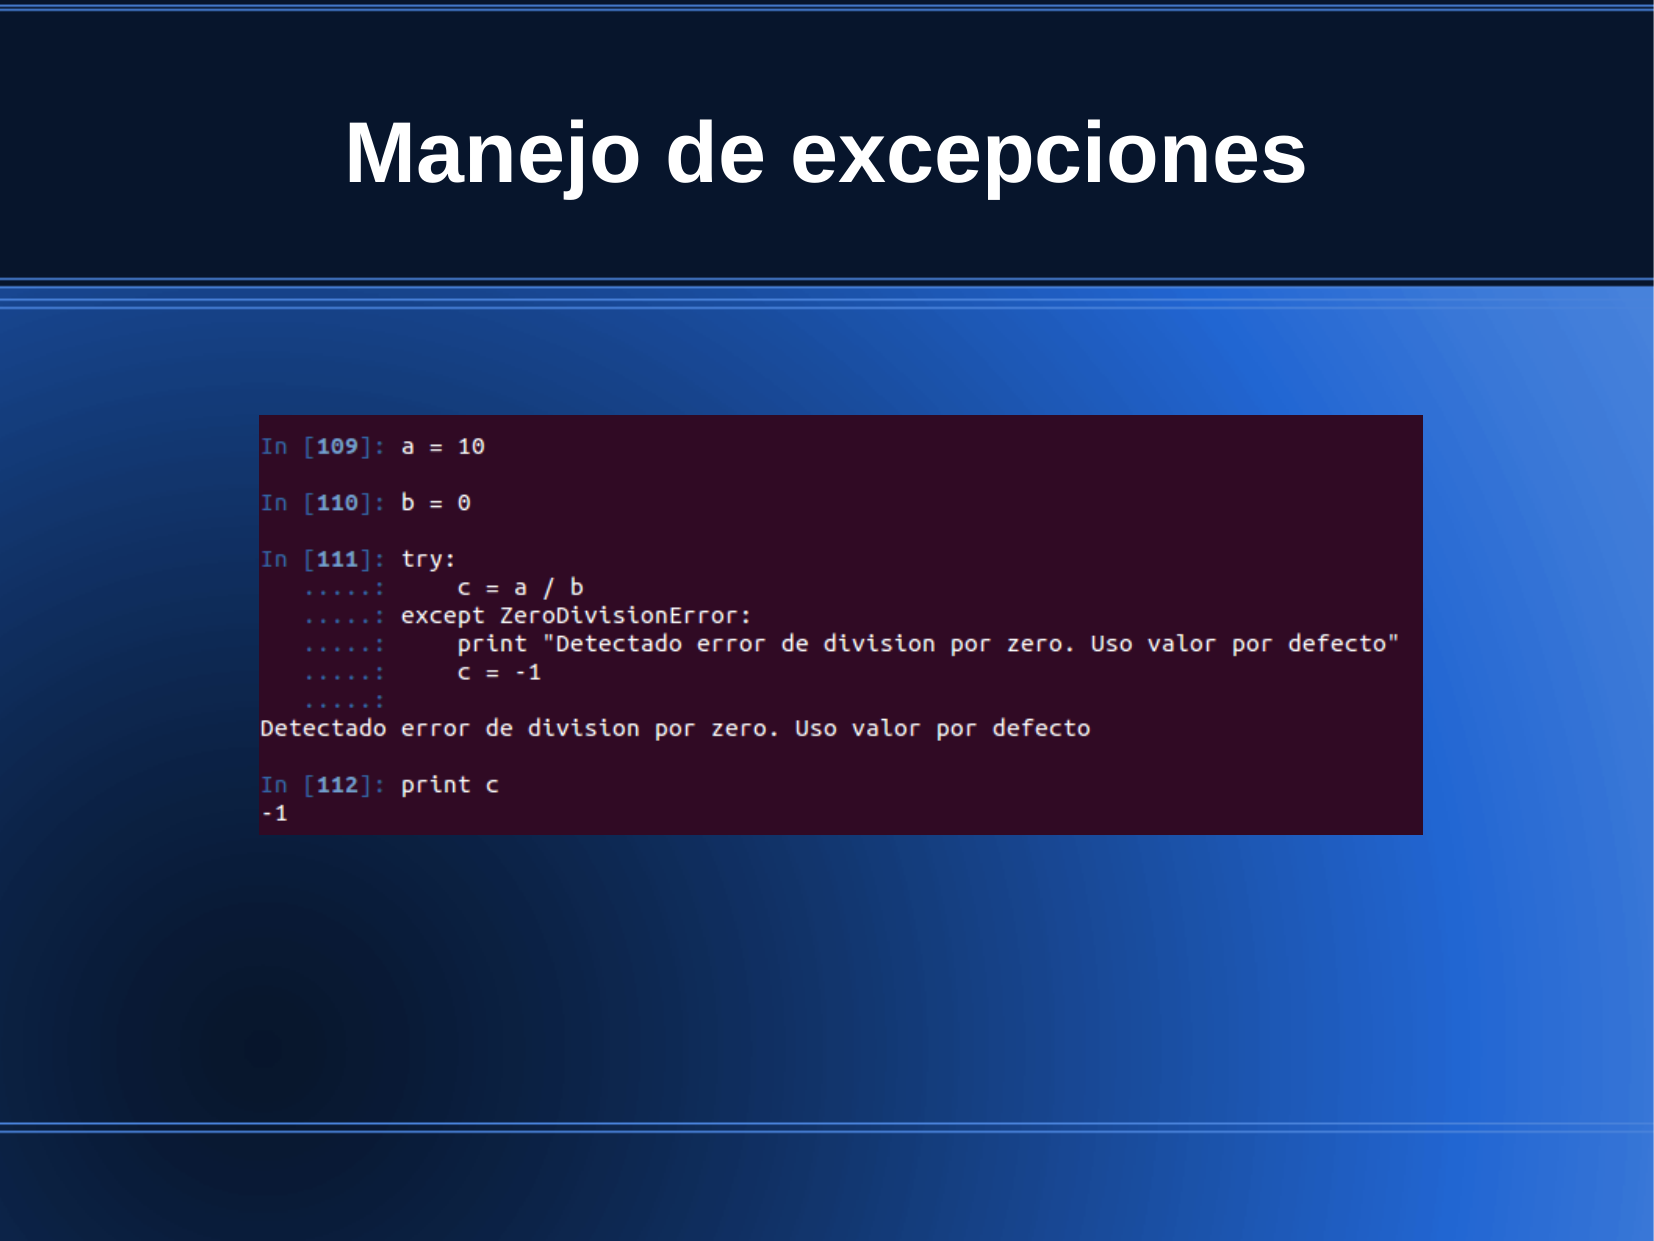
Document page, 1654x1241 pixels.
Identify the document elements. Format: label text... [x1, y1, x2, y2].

picture [0, 0, 1654, 1241]
title Manejo de excepciones [82, 49, 1571, 257]
